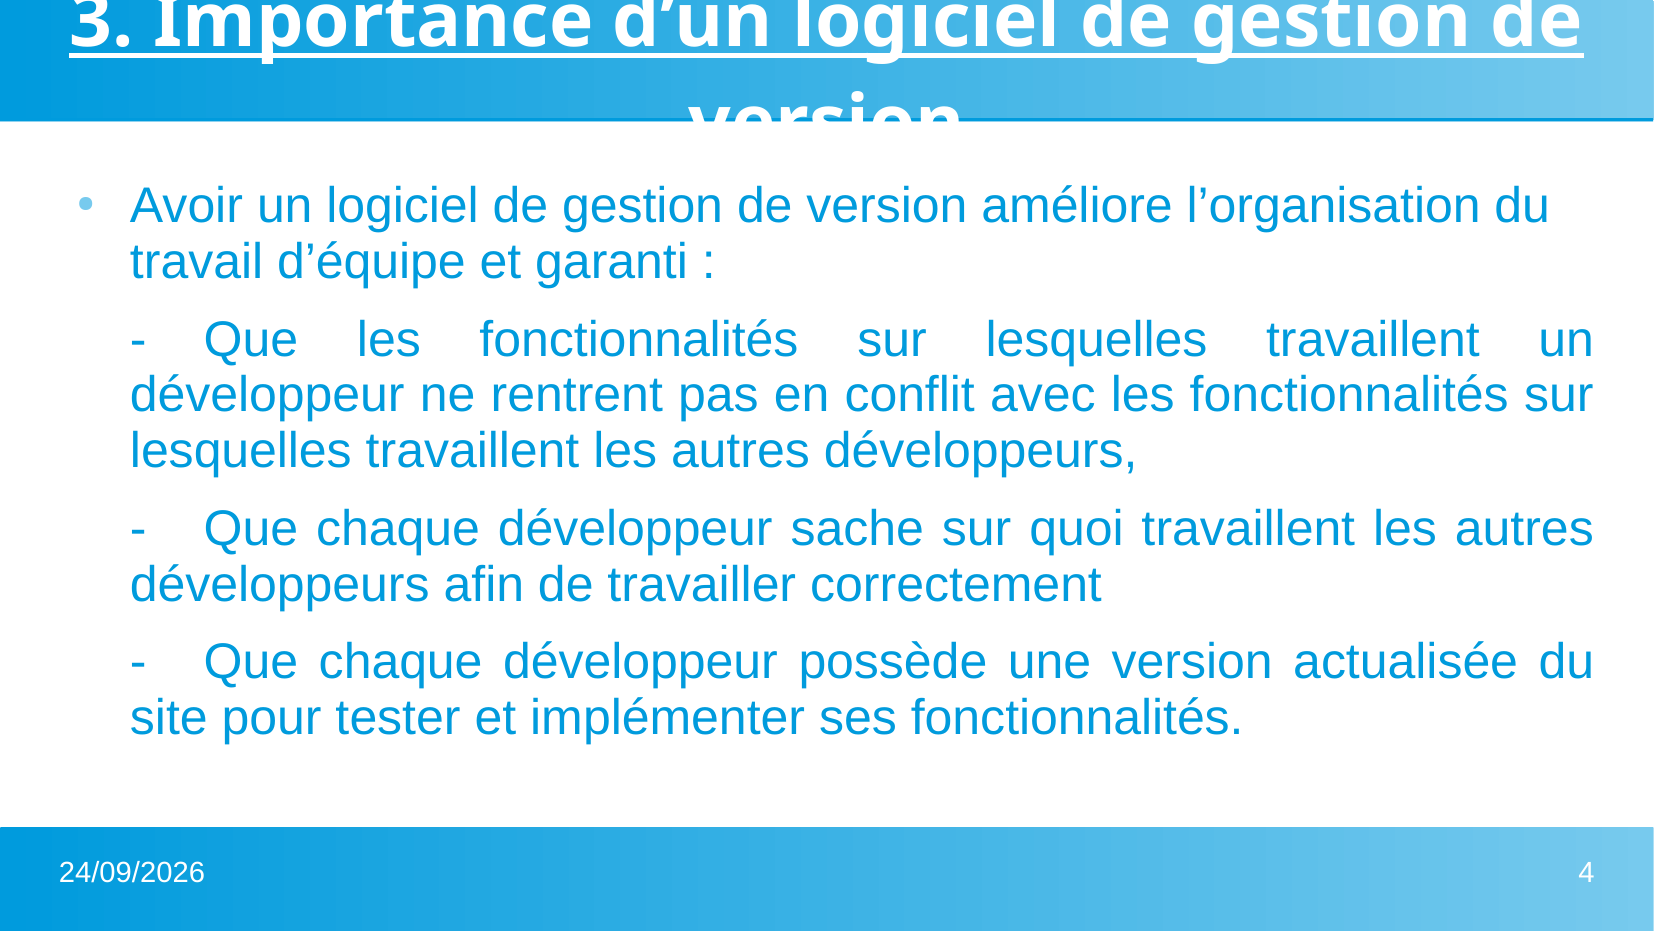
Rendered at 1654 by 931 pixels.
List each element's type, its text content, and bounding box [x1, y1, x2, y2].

list Avoir un logiciel de gestion de version améliore l’organisation du travail d’équipe et garanti : - Que les fonctionnalités sur lesquelles travaillent un développeur ne rentrent pas en conflit avec les fonctionnalités sur lesquelles travaillent les autres développeurs, - Que chaque développeur sache sur quoi travaillent les autres développeurs afin de travailler correctement - Que chaque développeur possède une version actualisée du site pour tester et implémenter ses fonctionnalités. [59, 177, 1595, 768]
title 3. Importance d’un logiciel de gestion de version [0, 0, 1654, 201]
